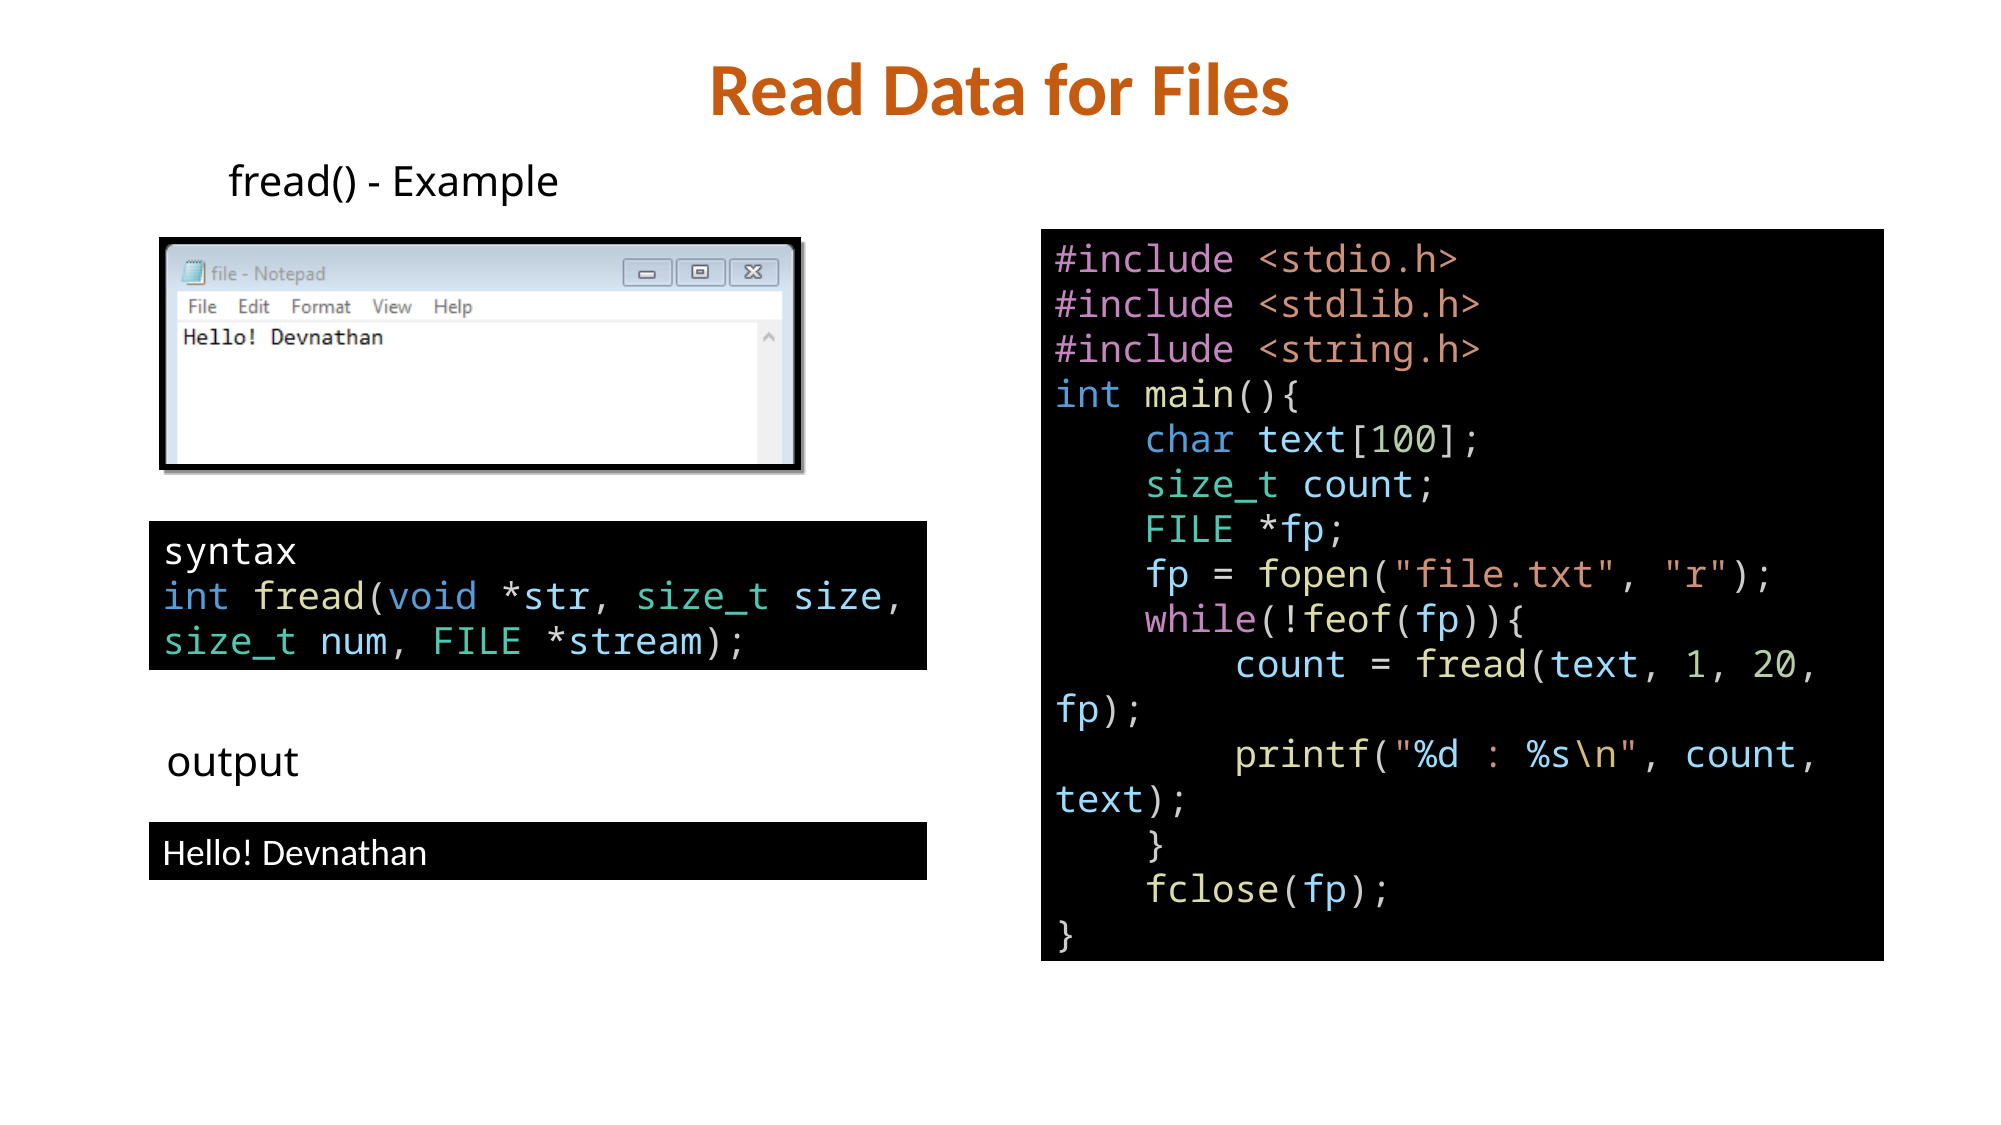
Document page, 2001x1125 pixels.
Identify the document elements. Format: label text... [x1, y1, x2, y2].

text_box output [147, 727, 318, 793]
text_box syntax int fread(void *str, size_t size, size_t num, FILE *stream); [147, 519, 929, 672]
text_box Read Data for Files [666, 33, 1334, 140]
text_box #include <stdio.h> #include <stdlib.h> #include <string.h> int main(){ char text[100]; size_t count; FILE *fp; fp = fopen("file.txt", "r"); while(!feof(fp)){ count = fread(text, 1, 20, fp); printf("%d : %s\n", count, text); } fclose(fp); } [1039, 227, 1886, 924]
text_box Hello! Devnathan [147, 820, 929, 882]
text_box fread() - Example [147, 146, 641, 213]
picture [165, 243, 795, 465]
